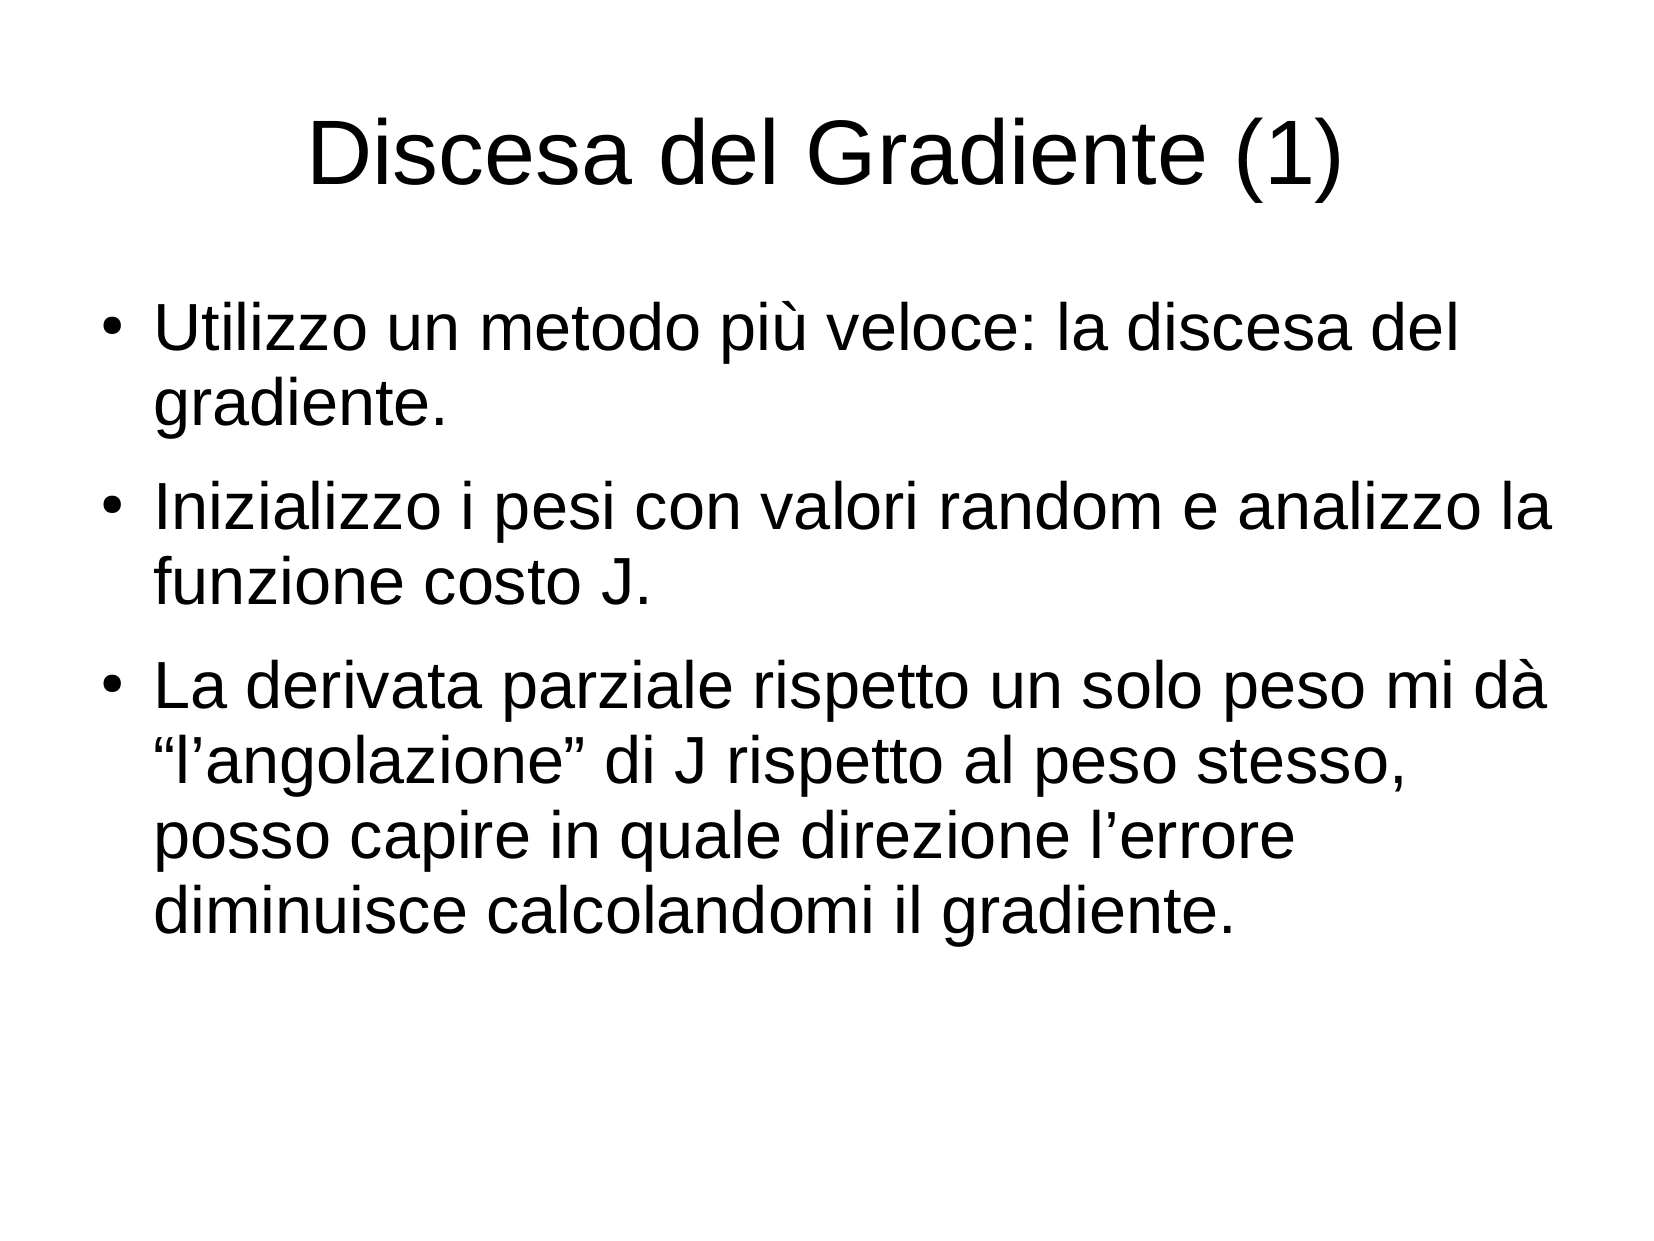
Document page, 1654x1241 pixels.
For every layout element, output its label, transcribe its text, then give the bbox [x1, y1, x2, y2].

list Utilizzo un metodo più veloce: la discesa del gradiente. Inizializzo i pesi con valori random e analizzo la funzione costo J. La derivata parziale rispetto un solo peso mi dà “l’angolazione” di J rispetto al peso stesso, posso capire in quale direzione l’errore diminuisce calcolandomi il gradiente. [82, 290, 1571, 1010]
title Discesa del Gradiente (1) [82, 49, 1571, 257]
